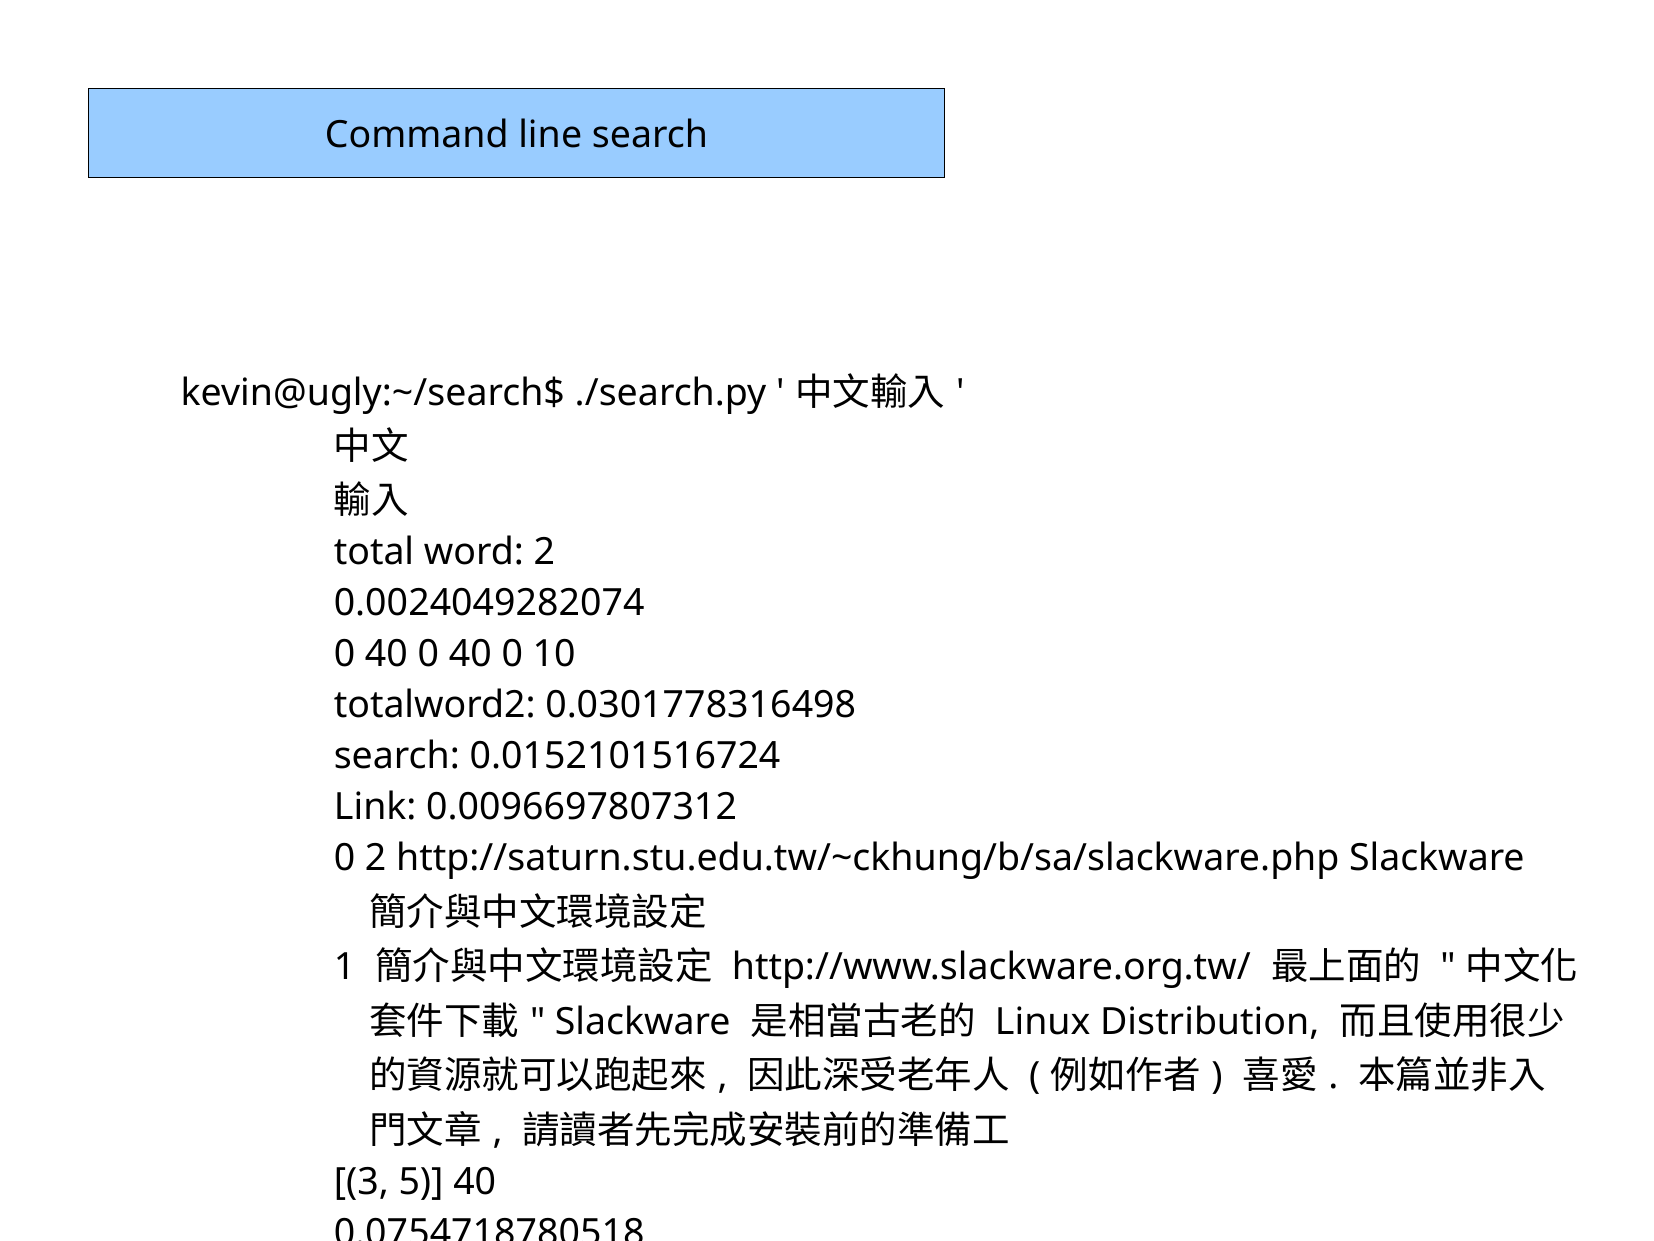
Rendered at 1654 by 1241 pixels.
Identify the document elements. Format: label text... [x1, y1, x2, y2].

text_box Command line search [88, 88, 945, 178]
text_box kevin@ugly:~/search$ ./search.py '中文輸入' 中文 輸入 total word: 2 0.0024049282074 0 40 0 40 0 10 totalword2: 0.0301778316498 search: 0.0152101516724 Link: 0.0096697807312 0 2 http://saturn.stu.edu.tw/~ckhung/b/sa/slackware.php Slackware 簡介與中文環境設定 1 簡介與中文環境設定 http://www.slackware.org.tw/ 最上面的 "中文化套件下載" Slackware 是相當古老的 Linux Distribution, 而且使用很少的資源就可以跑起來, 因此深受老年人 (例如作者) 喜愛. 本篇並非入門文章, 請讀者先完成安裝前的準備工 [(3, 5)] 40 0.0754718780518 [0, 354, 1595, 1114]
